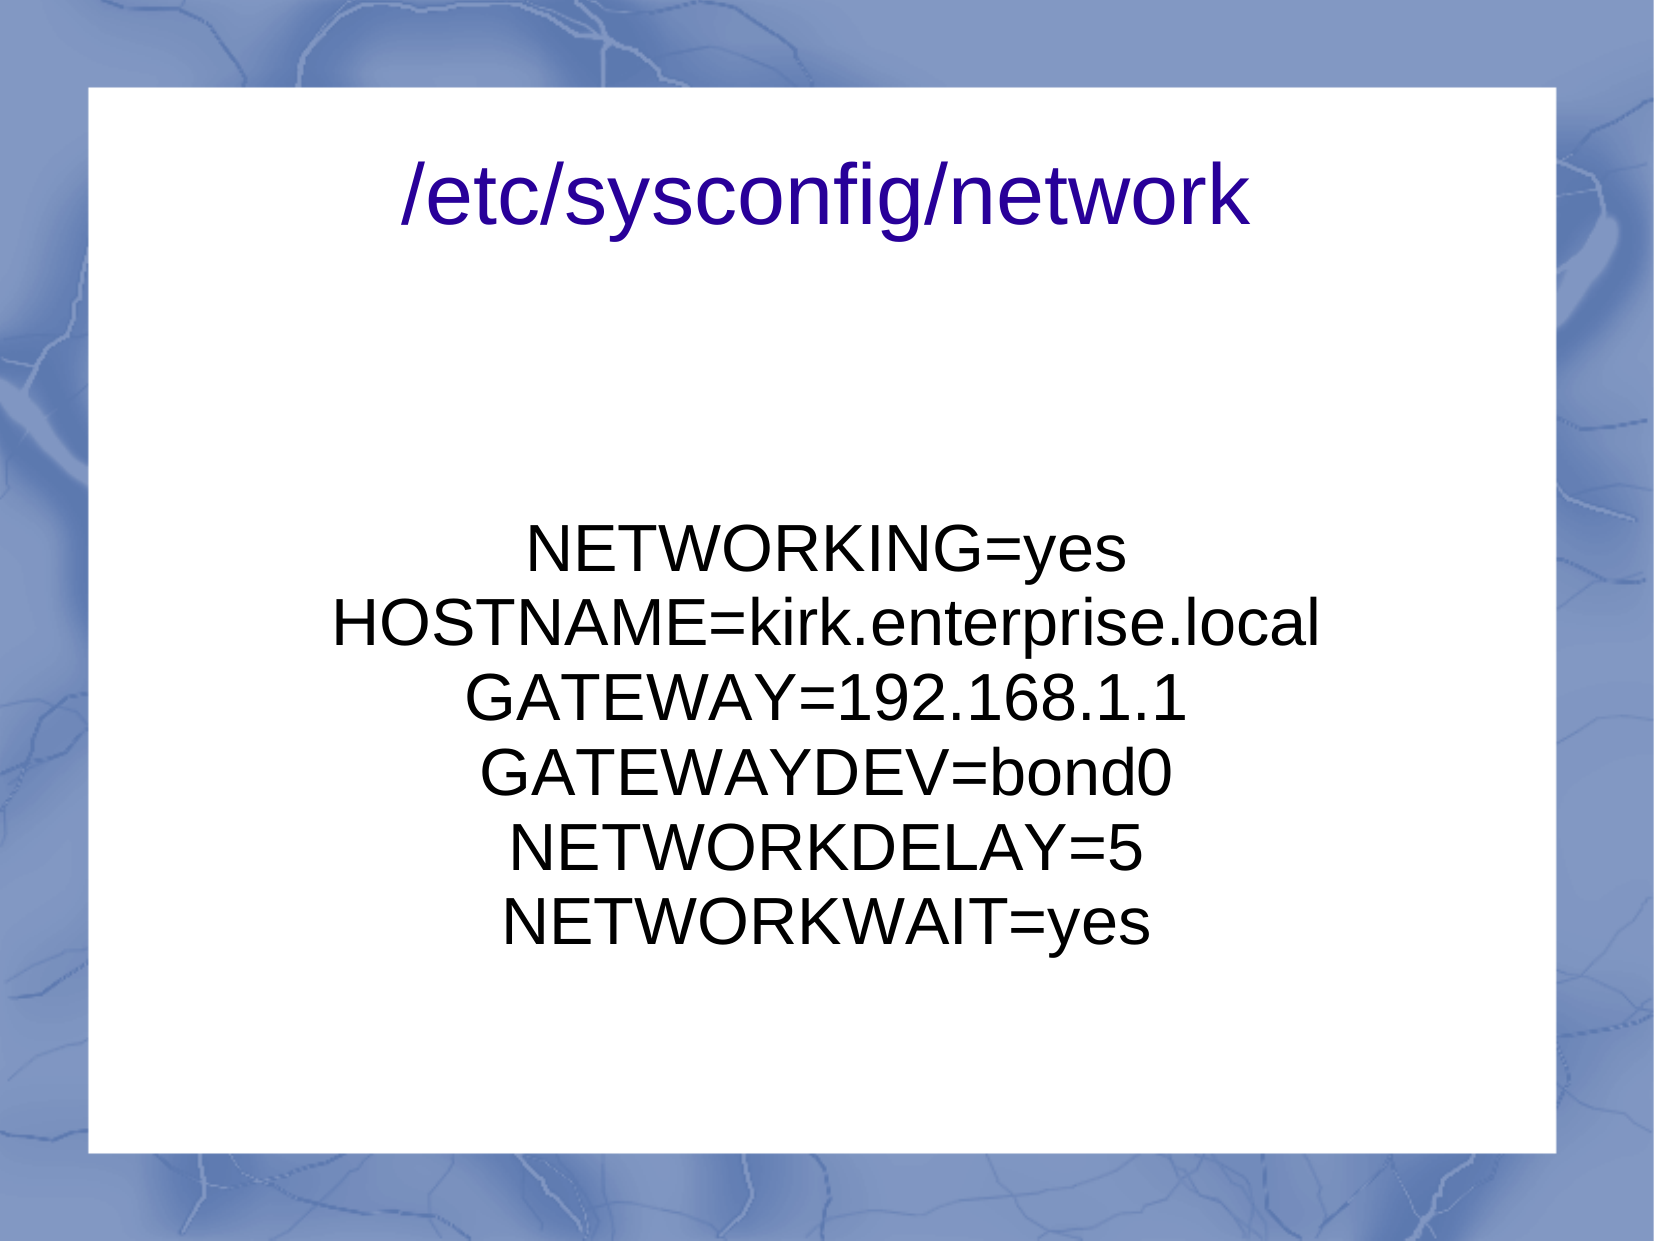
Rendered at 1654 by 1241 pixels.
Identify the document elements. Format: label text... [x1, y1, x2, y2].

subtitle NETWORKING=yes HOSTNAME=kirk.enterprise.local GATEWAY=192.168.1.1 GATEWAYDEV=bond0 NETWORKDELAY=5 NETWORKWAIT=yes [147, 325, 1506, 1145]
title /etc/sysconfig/network [118, 90, 1536, 298]
picture [0, 0, 1654, 1241]
